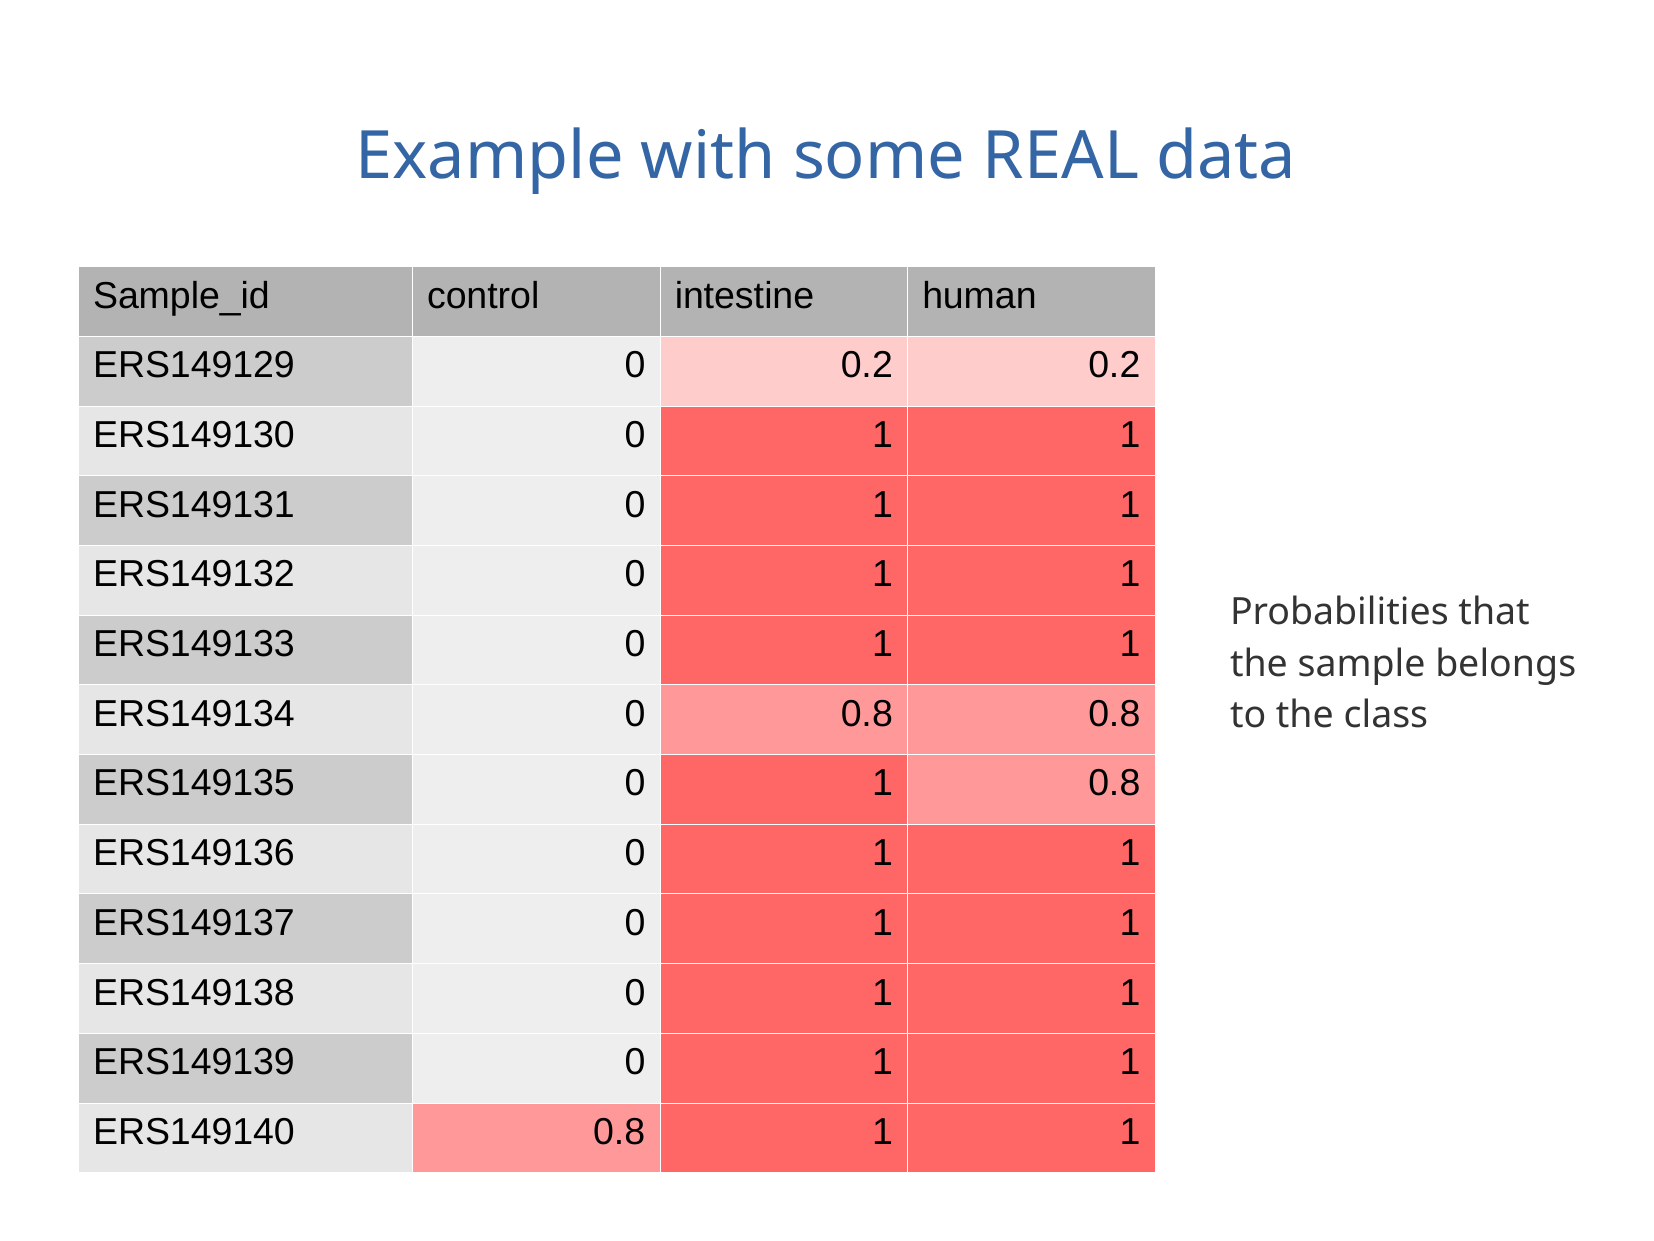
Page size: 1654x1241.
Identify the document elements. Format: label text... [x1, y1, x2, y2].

table_cell 1 [661, 616, 907, 684]
table_cell ERS149130 [79, 407, 412, 475]
table_cell 0 [413, 546, 660, 615]
table_cell ERS149138 [79, 964, 412, 1033]
table_cell 0 [413, 616, 660, 684]
table_cell ERS149134 [79, 685, 412, 754]
table_cell ERS149136 [79, 825, 412, 893]
table_cell 1 [661, 1034, 907, 1103]
table_cell ERS149137 [79, 894, 412, 963]
table_cell 0 [413, 476, 660, 545]
table_cell ERS149132 [79, 546, 412, 615]
table_cell 1 [908, 964, 1155, 1033]
table_cell 0 [413, 755, 660, 824]
table_cell ERS149129 [79, 337, 412, 406]
table_cell 0.8 [661, 685, 907, 754]
table_cell 1 [908, 1104, 1155, 1172]
table_cell 0 [413, 894, 660, 963]
table_header intestine [661, 267, 907, 336]
table_cell 1 [908, 476, 1155, 545]
table_cell 1 [661, 546, 907, 615]
table_cell 0.2 [908, 337, 1155, 406]
table_cell 1 [908, 546, 1155, 615]
table_cell 1 [908, 407, 1155, 475]
table_cell 1 [661, 825, 907, 893]
table_header human [908, 267, 1155, 336]
table_cell ERS149139 [79, 1034, 412, 1103]
table_cell ERS149135 [79, 755, 412, 824]
table_cell 1 [661, 755, 907, 824]
table_cell 0 [413, 825, 660, 893]
table_cell 0 [413, 407, 660, 475]
table_cell 1 [908, 825, 1155, 893]
table_cell 1 [661, 894, 907, 963]
table_cell 1 [661, 407, 907, 475]
table_cell 0.8 [413, 1104, 660, 1172]
table_cell 0.8 [908, 755, 1155, 824]
list Probabilities that the sample belongs to the class [1230, 585, 1591, 780]
table_cell 0 [413, 337, 660, 406]
table_cell 0 [413, 964, 660, 1033]
title Example with some REAL data [82, 49, 1571, 257]
table_cell ERS149131 [79, 476, 412, 545]
table_cell 1 [908, 616, 1155, 684]
table_cell 1 [661, 964, 907, 1033]
table_cell 1 [908, 894, 1155, 963]
table_header Sample_id [79, 267, 412, 336]
table_cell 0.2 [661, 337, 907, 406]
table_cell 1 [908, 1034, 1155, 1103]
table_cell ERS149140 [79, 1104, 412, 1172]
table_header control [413, 267, 660, 336]
table_cell 1 [661, 476, 907, 545]
table_cell 1 [661, 1104, 907, 1172]
table_cell 0.8 [908, 685, 1155, 754]
table_cell 0 [413, 1034, 660, 1103]
table_cell 0 [413, 685, 660, 754]
table_cell ERS149133 [79, 616, 412, 684]
